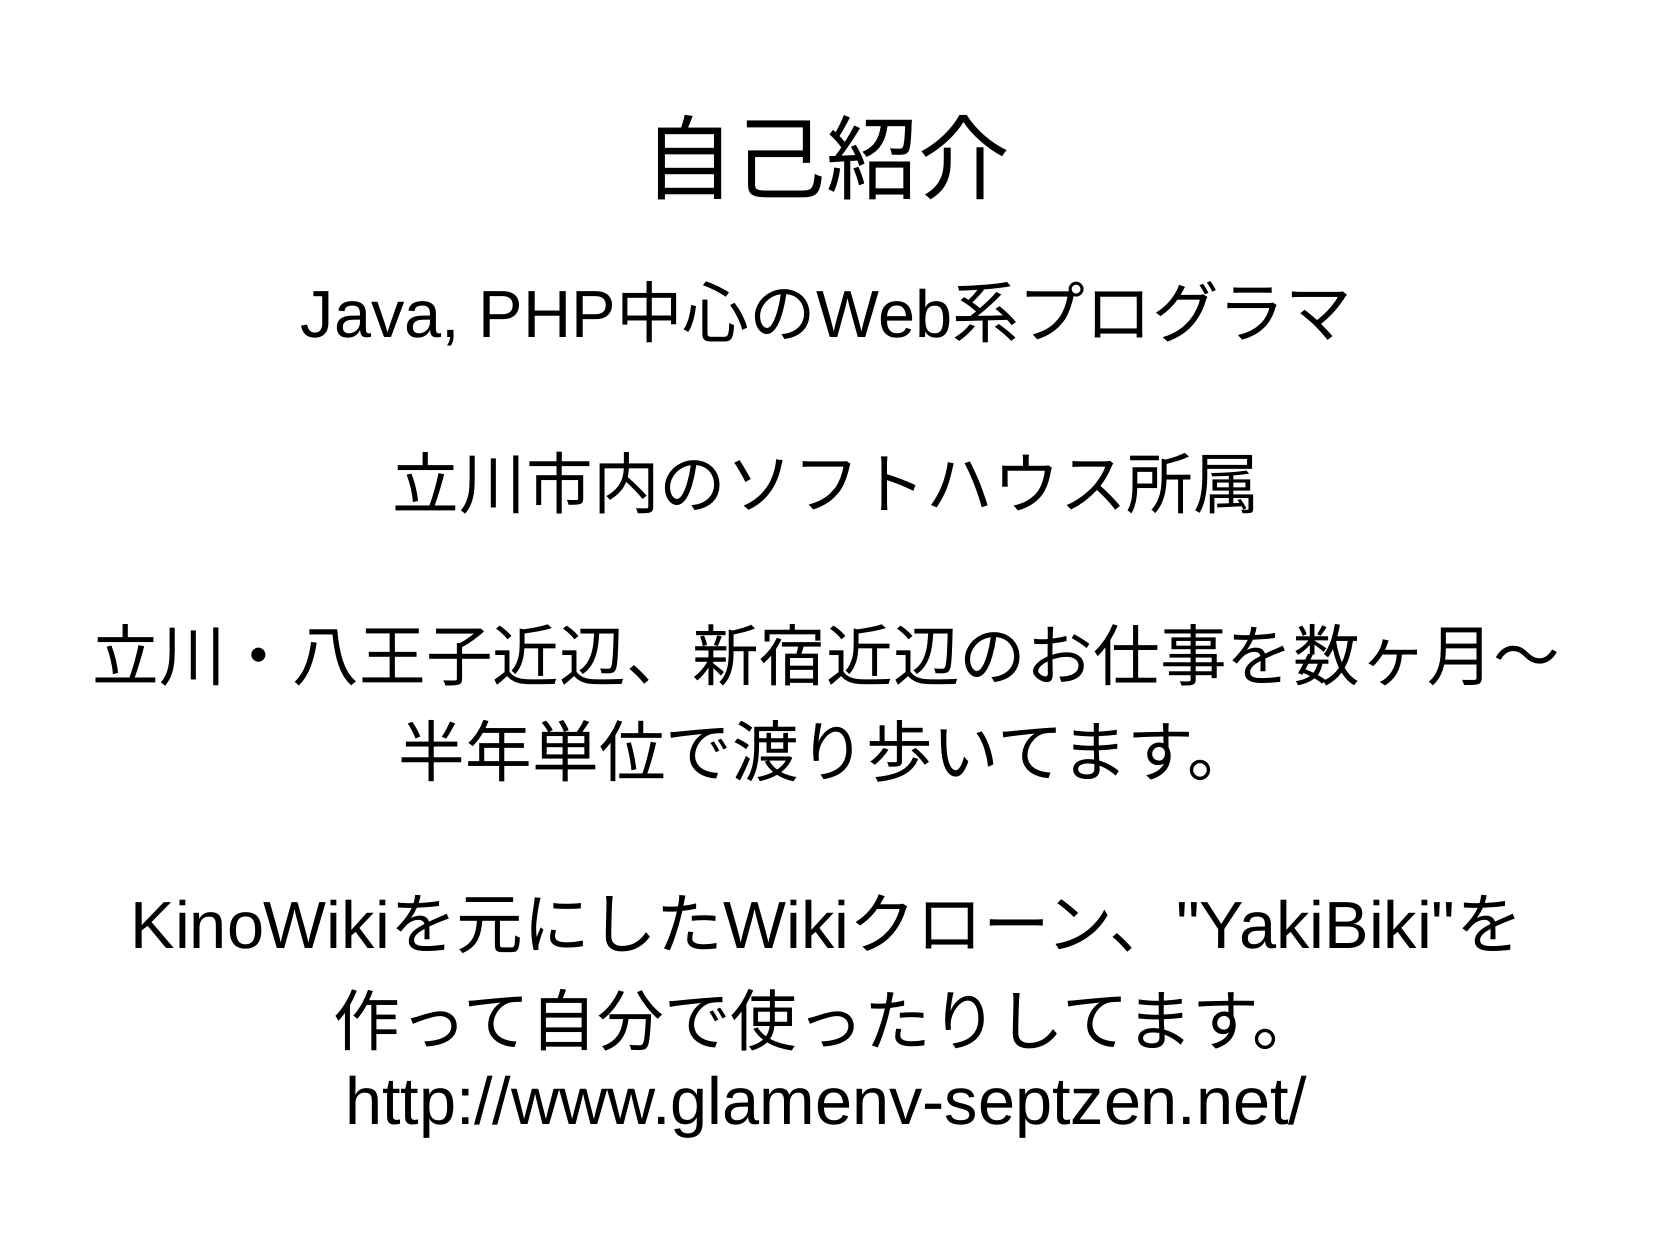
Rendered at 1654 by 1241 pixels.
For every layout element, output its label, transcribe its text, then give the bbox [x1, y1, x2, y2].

subtitle Java, PHP中心のWeb系プログラマ 立川市内のソフトハウス所属 立川・八王子近辺、新宿近辺のお仕事を数ヶ月～半年単位で渡り歩いてます。 KinoWikiを元にしたWikiクローン、"YakiBiki"を作って自分で使ったりしてます。 http://www.glamenv-septzen.net/ [82, 297, 1571, 1102]
title 自己紹介 [82, 56, 1571, 250]
